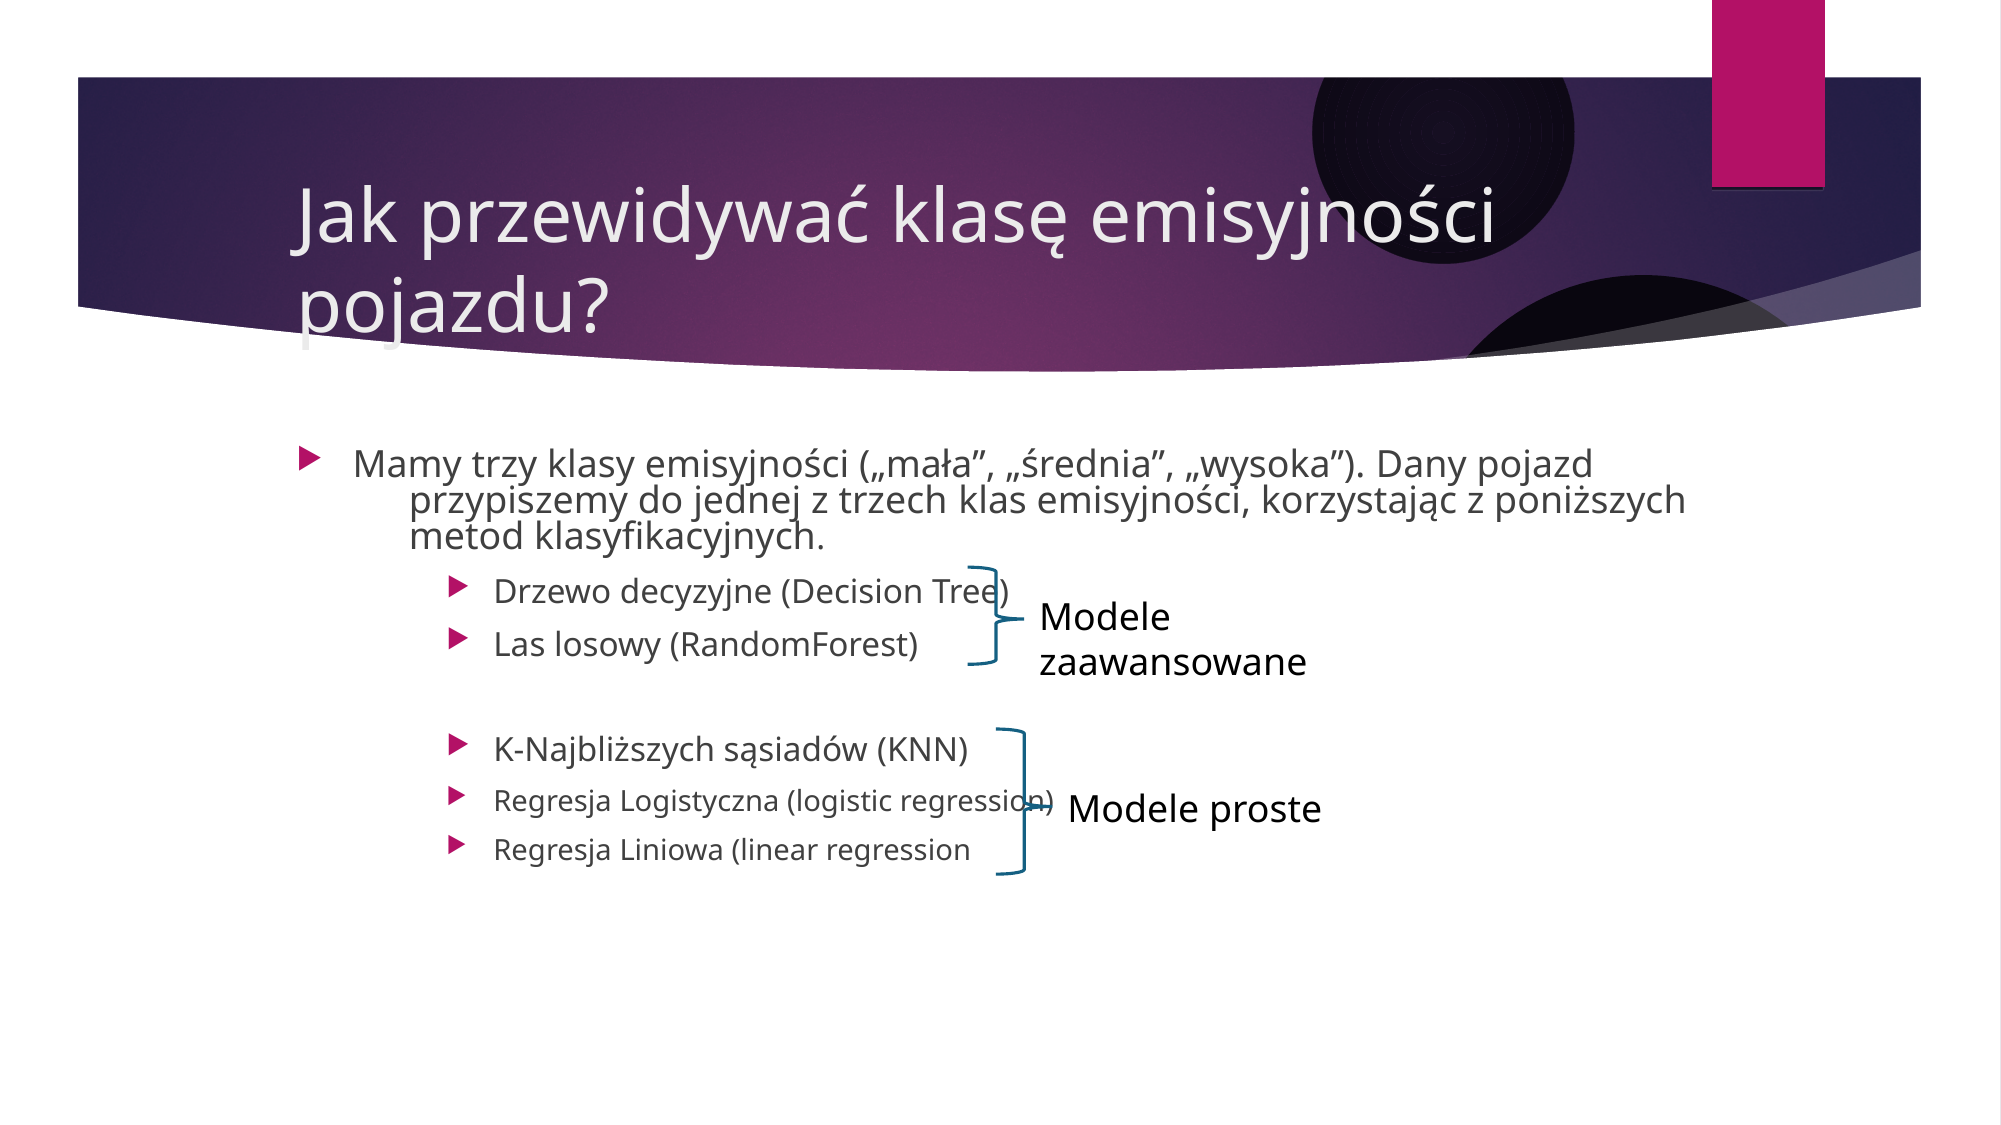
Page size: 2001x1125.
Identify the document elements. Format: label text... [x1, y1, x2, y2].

text_box Modele proste [1052, 777, 1317, 845]
text_box Modele zaawansowane [1024, 585, 1442, 647]
list Mamy trzy klasy emisyjności („mała”, „średnia”, „wysoka”). Dany pojazd przypiszemy do jednej z trzech klas emisyjności, korzystając z poniższych metod klasyfikacyjnych. Drzewo decyzyjne (Decision Tree) Las losowy (RandomForest) K-Najbliższych sąsiadów (KNN) Regresja Logistyczna (logistic regression) Regresja Liniowa (linear regression [281, 441, 1719, 888]
title Jak przewidywać klasę emisyjności pojazdu? [281, 159, 1719, 276]
